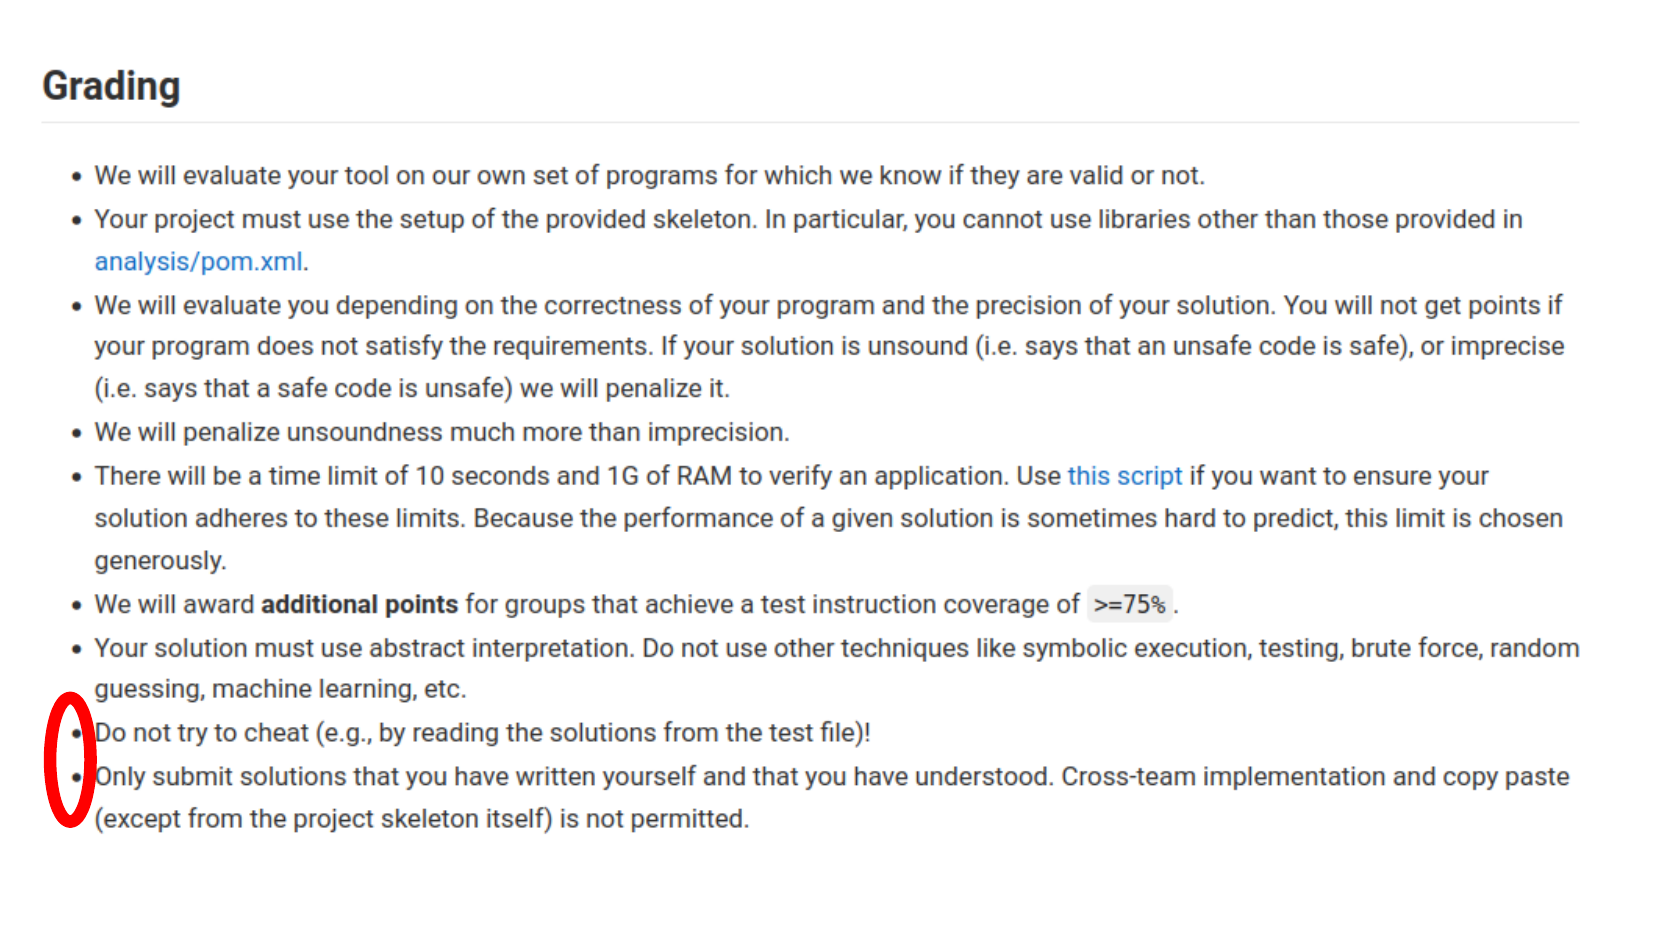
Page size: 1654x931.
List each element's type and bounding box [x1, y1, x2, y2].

picture [23, 53, 1600, 856]
